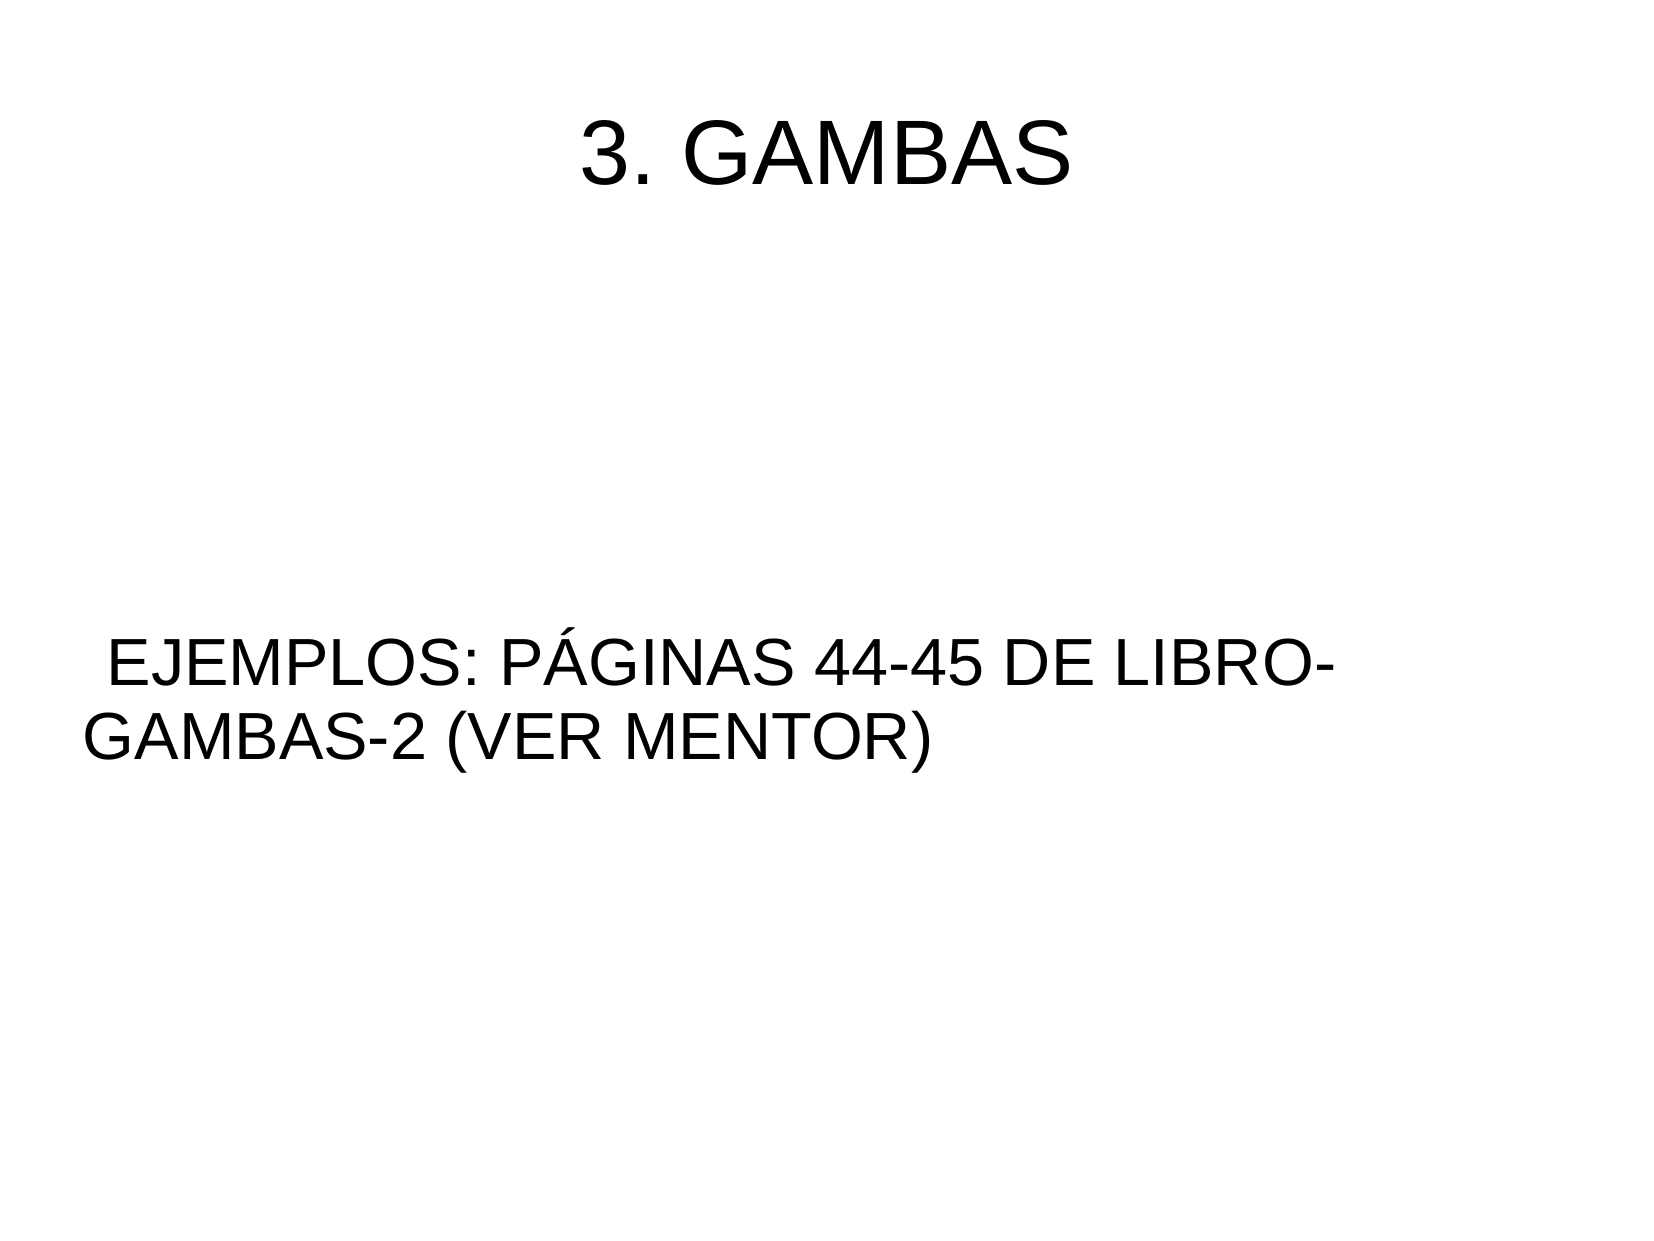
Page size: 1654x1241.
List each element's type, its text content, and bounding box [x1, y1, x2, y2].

title 3. GAMBAS [82, 49, 1571, 257]
subtitle EJEMPLOS: PÁGINAS 44-45 DE LIBRO-GAMBAS-2 (VER MENTOR) [82, 290, 1571, 1109]
